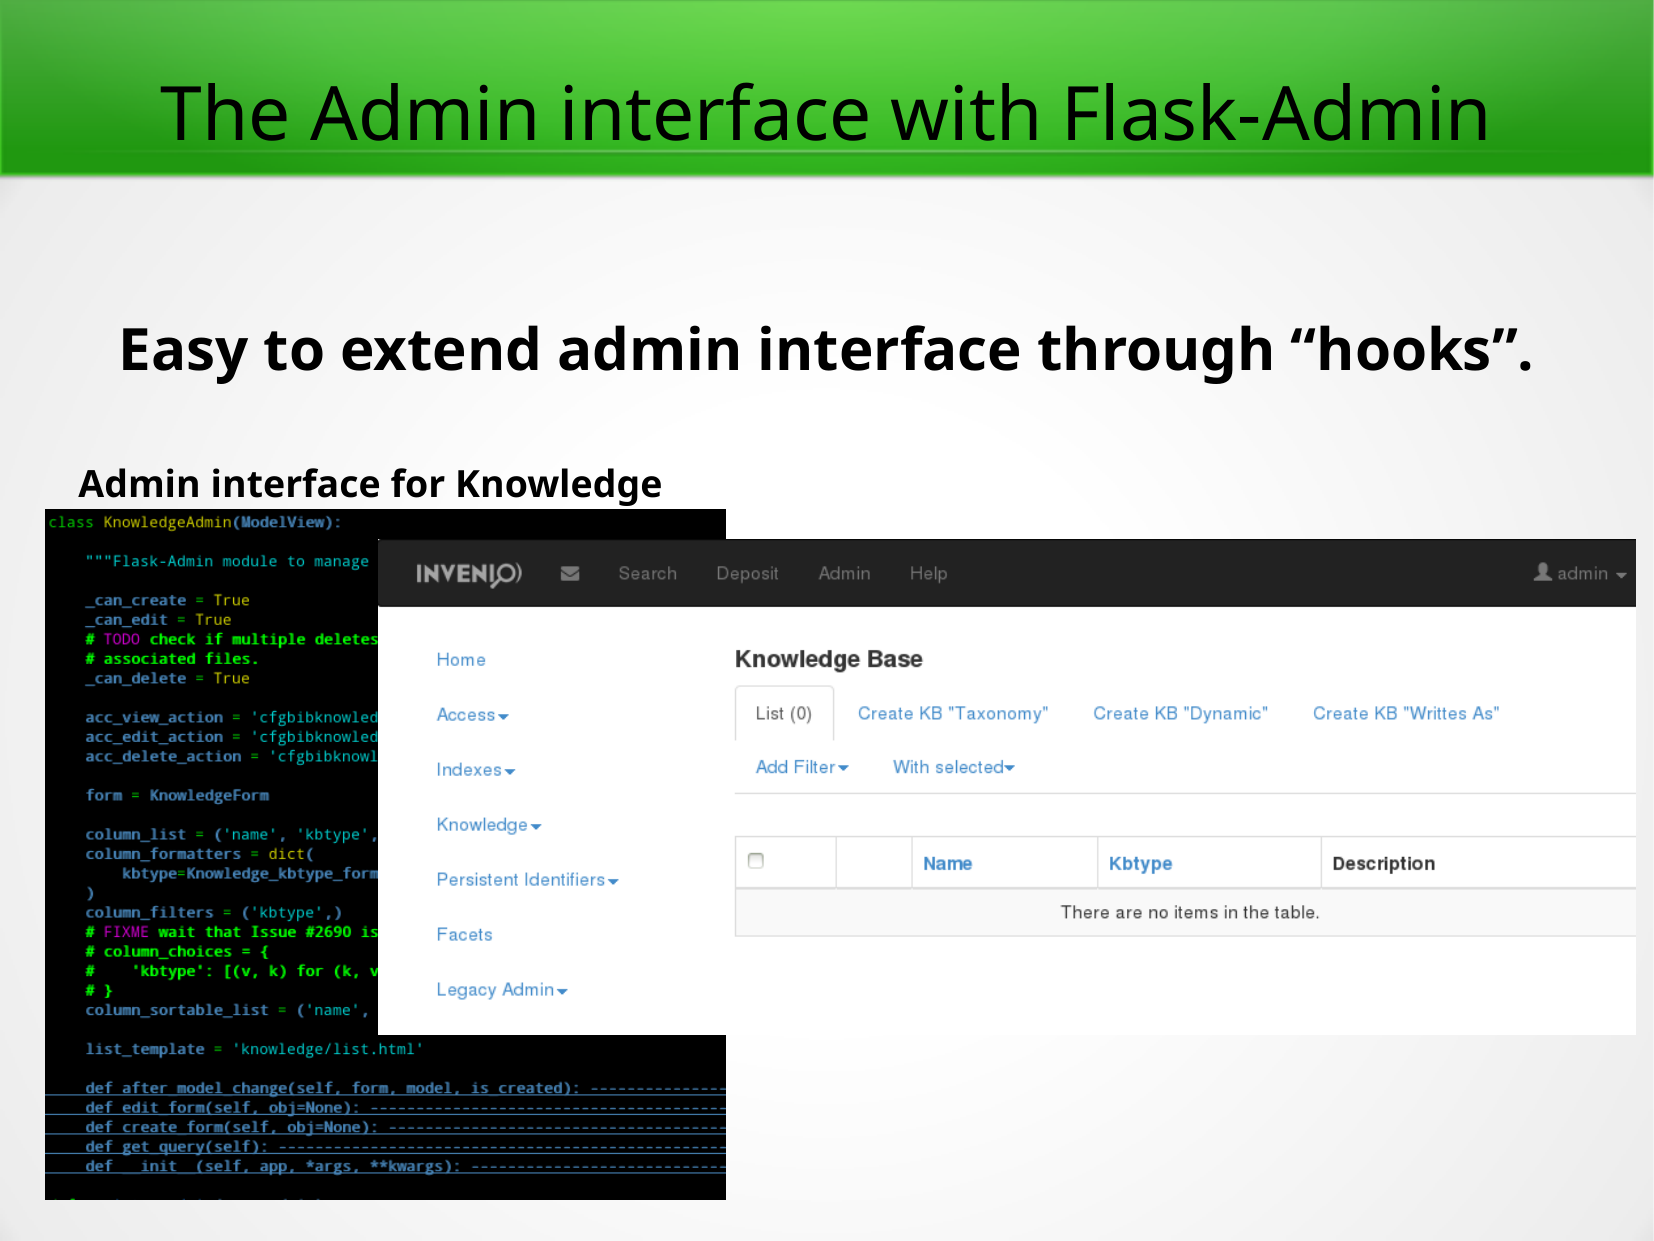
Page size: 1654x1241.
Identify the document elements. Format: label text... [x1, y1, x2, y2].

list Easy to extend admin interface through “hooks”. [65, 307, 1588, 539]
picture [0, 0, 1654, 1241]
text_box Admin interface for Knowledge [63, 450, 706, 517]
title The Admin interface with Flask-Admin [82, 8, 1571, 216]
